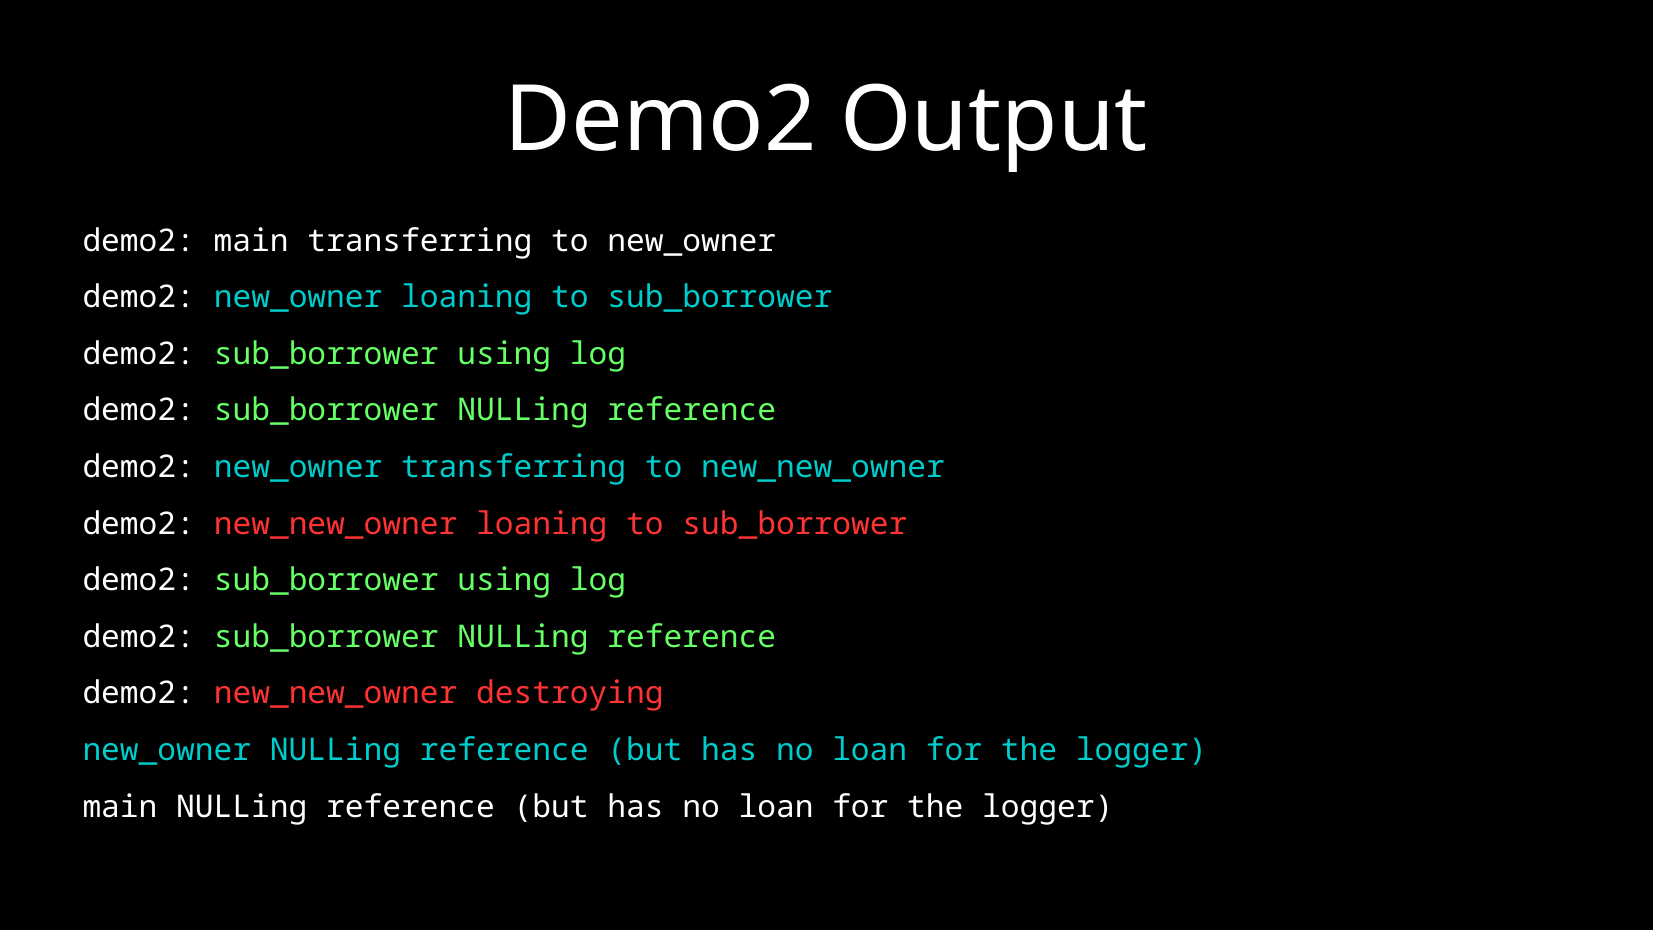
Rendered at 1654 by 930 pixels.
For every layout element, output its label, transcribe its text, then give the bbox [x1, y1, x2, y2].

title Demo2 Output [82, 37, 1571, 193]
list demo2: main transferring to new_owner demo2: new_owner loaning to sub_borrower demo2: sub_borrower using log demo2: sub_borrower NULLing reference demo2: new_owner transferring to new_new_owner demo2: new_new_owner loaning to sub_borrower demo2: sub_borrower using log demo2: sub_borrower NULLing reference demo2: new_new_owner destroying new_owner NULLing reference (but has no loan for the logger) main NULLing reference (but has no loan for the logger) [82, 217, 1571, 841]
